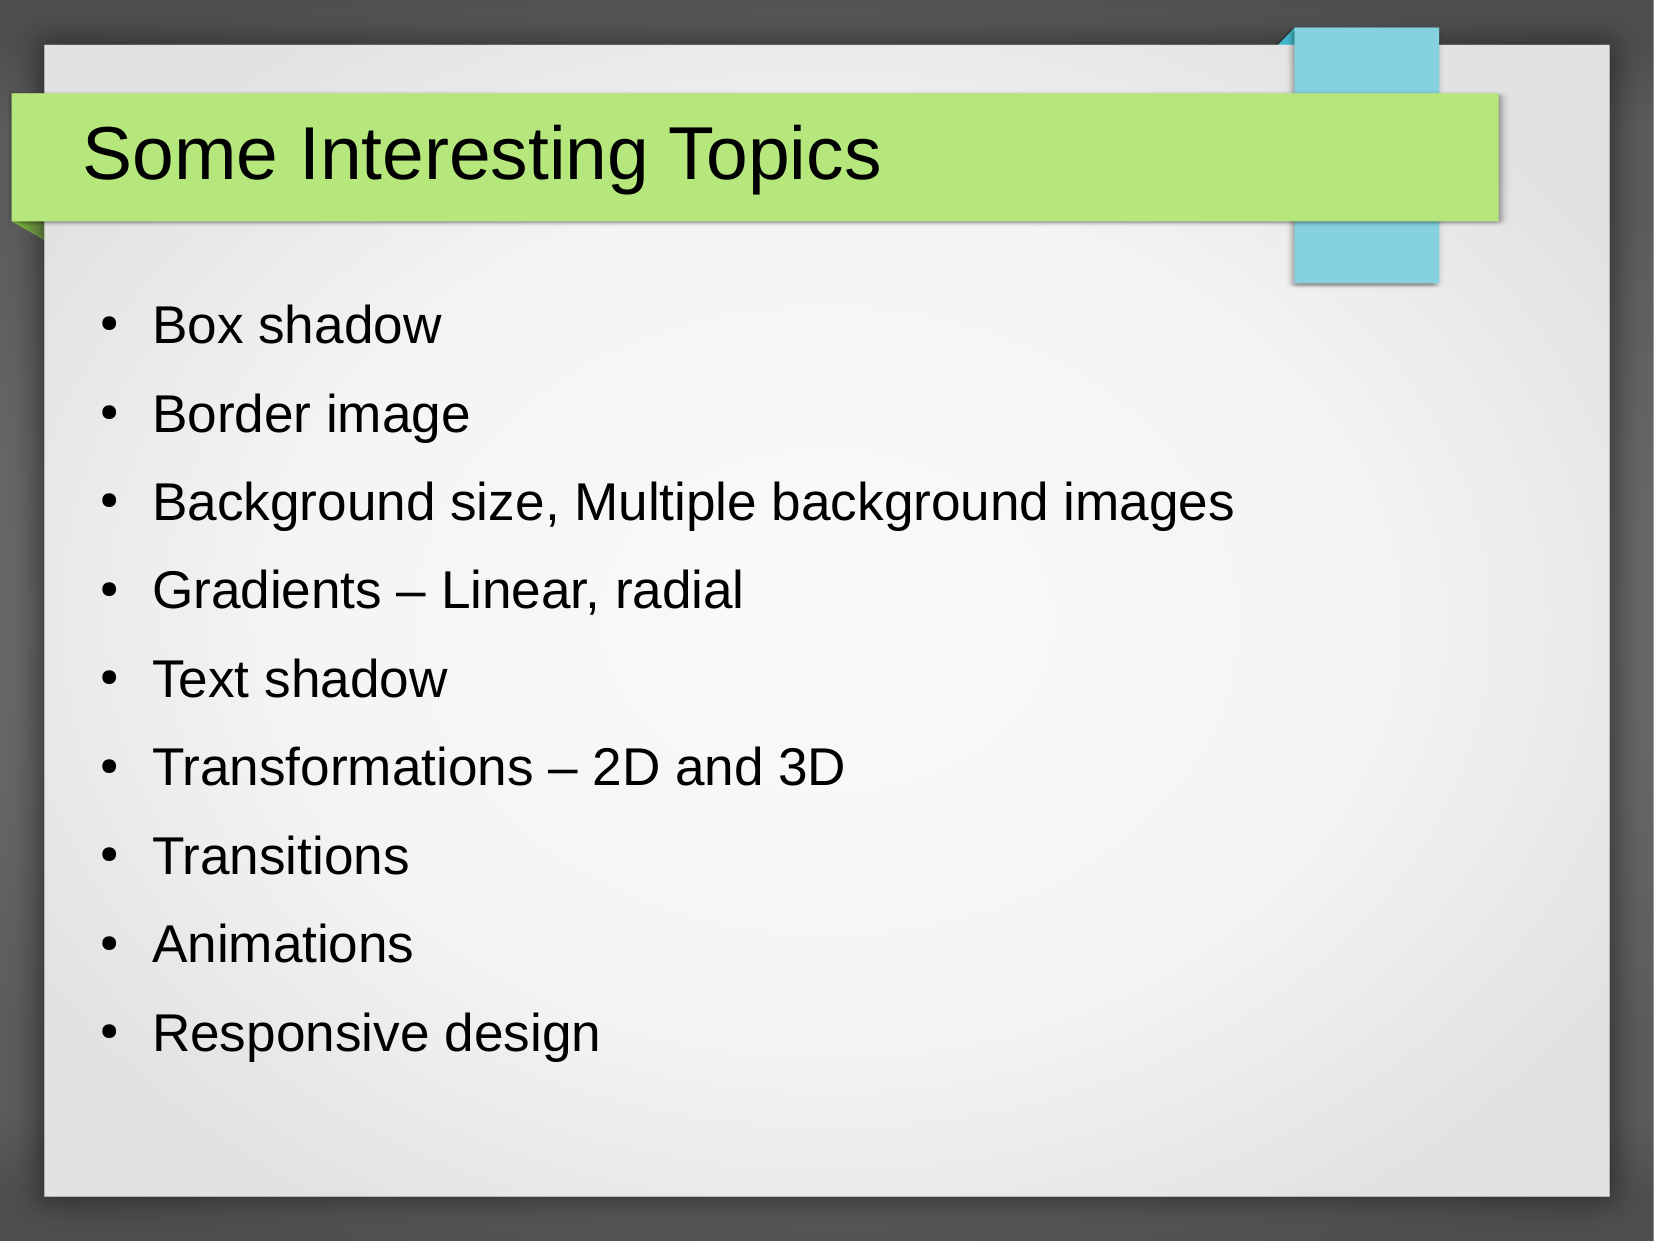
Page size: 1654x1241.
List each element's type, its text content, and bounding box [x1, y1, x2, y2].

list Box shadow Border image Background size, Multiple background images Gradients – Linear, radial Text shadow Transformations – 2D and 3D Transitions Animations Responsive design [82, 295, 1571, 1063]
title Some Interesting Topics [82, 94, 1264, 213]
picture [0, 0, 1654, 1241]
